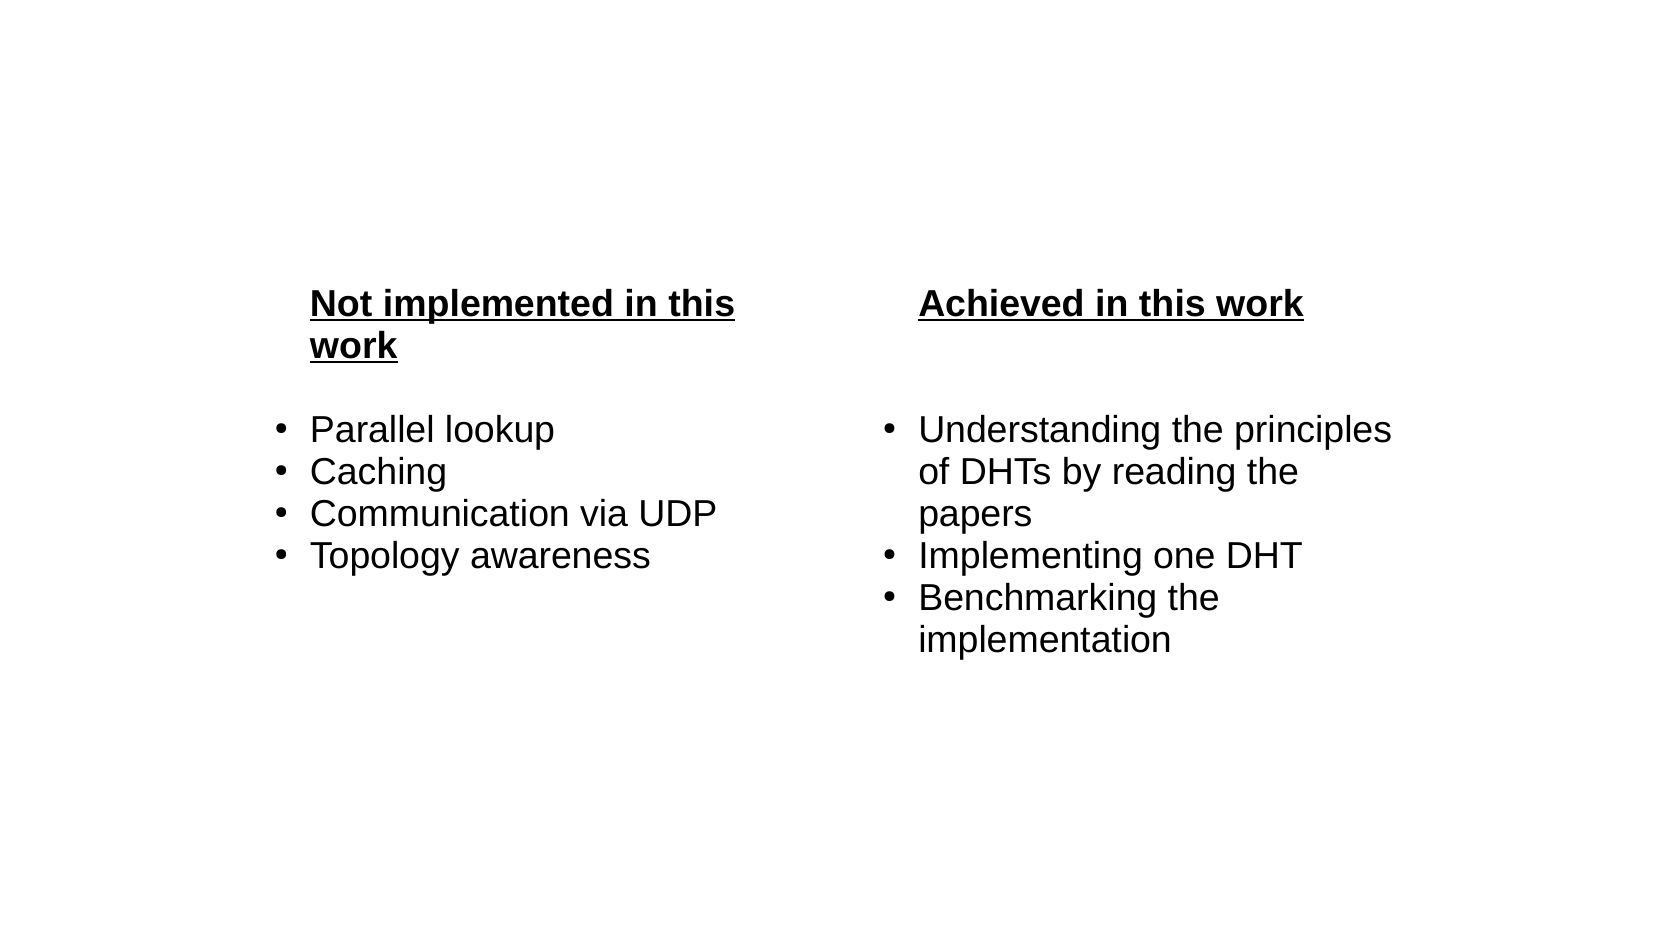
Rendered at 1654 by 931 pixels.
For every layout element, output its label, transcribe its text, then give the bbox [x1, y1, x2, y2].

text_box Achieved in this work Understanding the principles of DHTs by reading the papers Implementing one DHT Benchmarking the implementation [868, 275, 1424, 711]
text_box Not implemented in this work Parallel lookup Caching Communication via UDP Topology awareness [259, 275, 815, 626]
